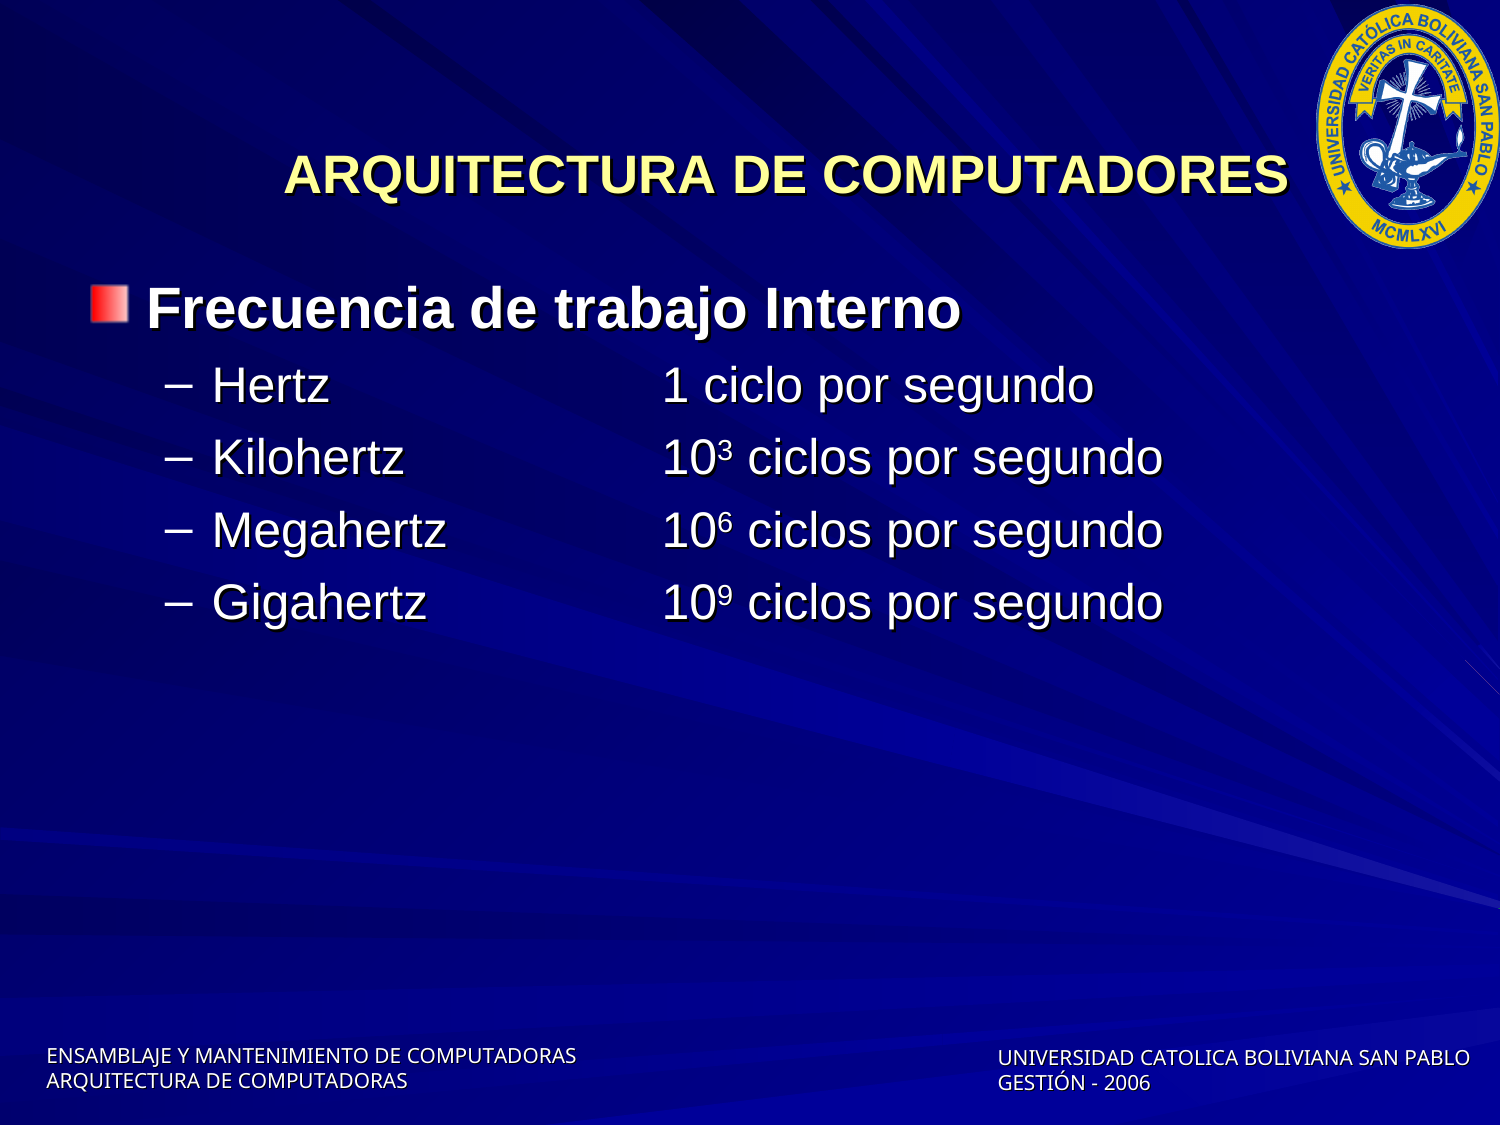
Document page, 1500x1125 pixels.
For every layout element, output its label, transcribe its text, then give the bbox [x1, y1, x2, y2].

text_box ARQUITECTURA DE COMPUTADORES [112, 78, 1463, 266]
list Frecuencia de trabajo Interno Hertz 1 ciclo por segundo Kilohertz 103 ciclos por segundo Megahertz 106 ciclos por segundo Gigahertz 109 ciclos por segundo [75, 262, 1426, 1006]
picture [1316, 4, 1500, 249]
